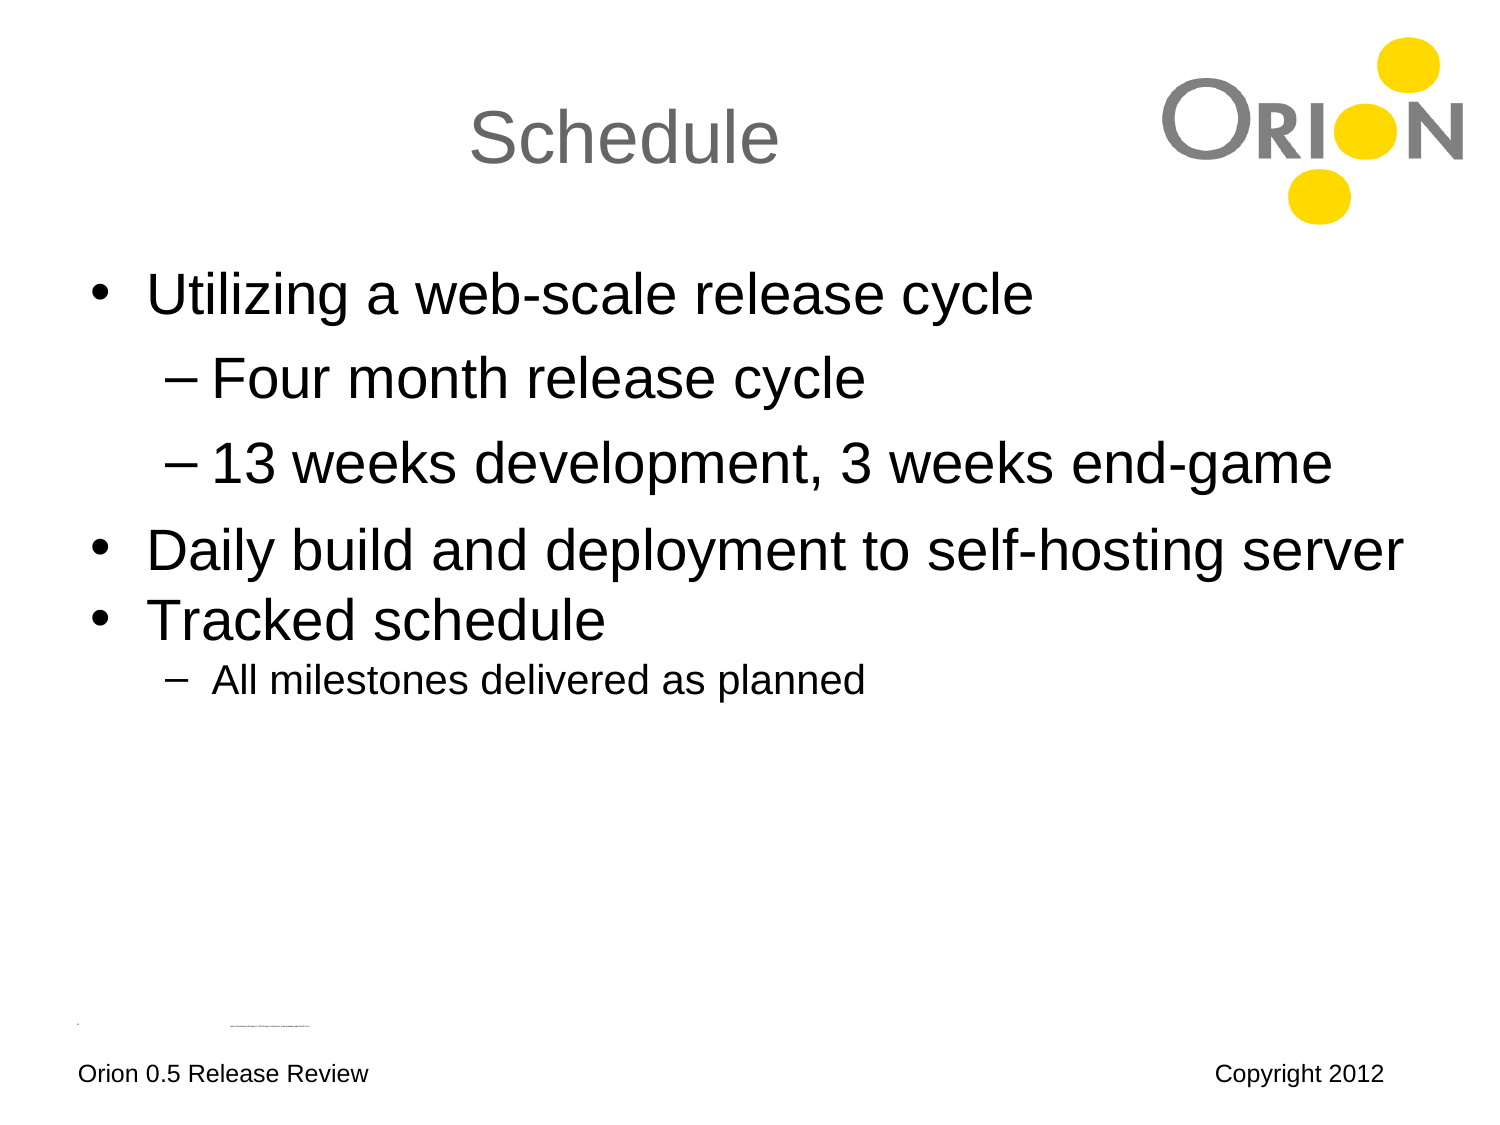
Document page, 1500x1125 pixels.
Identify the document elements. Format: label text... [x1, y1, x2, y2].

title Schedule [74, 45, 1176, 233]
list Utilizing a web-scale release cycle Four month release cycle 13 weeks development, 3 weeks end-game Daily build and deployment to self-hosting server Tracked schedule All milestones delivered as planned [75, 262, 1426, 1006]
picture [1162, 37, 1463, 225]
